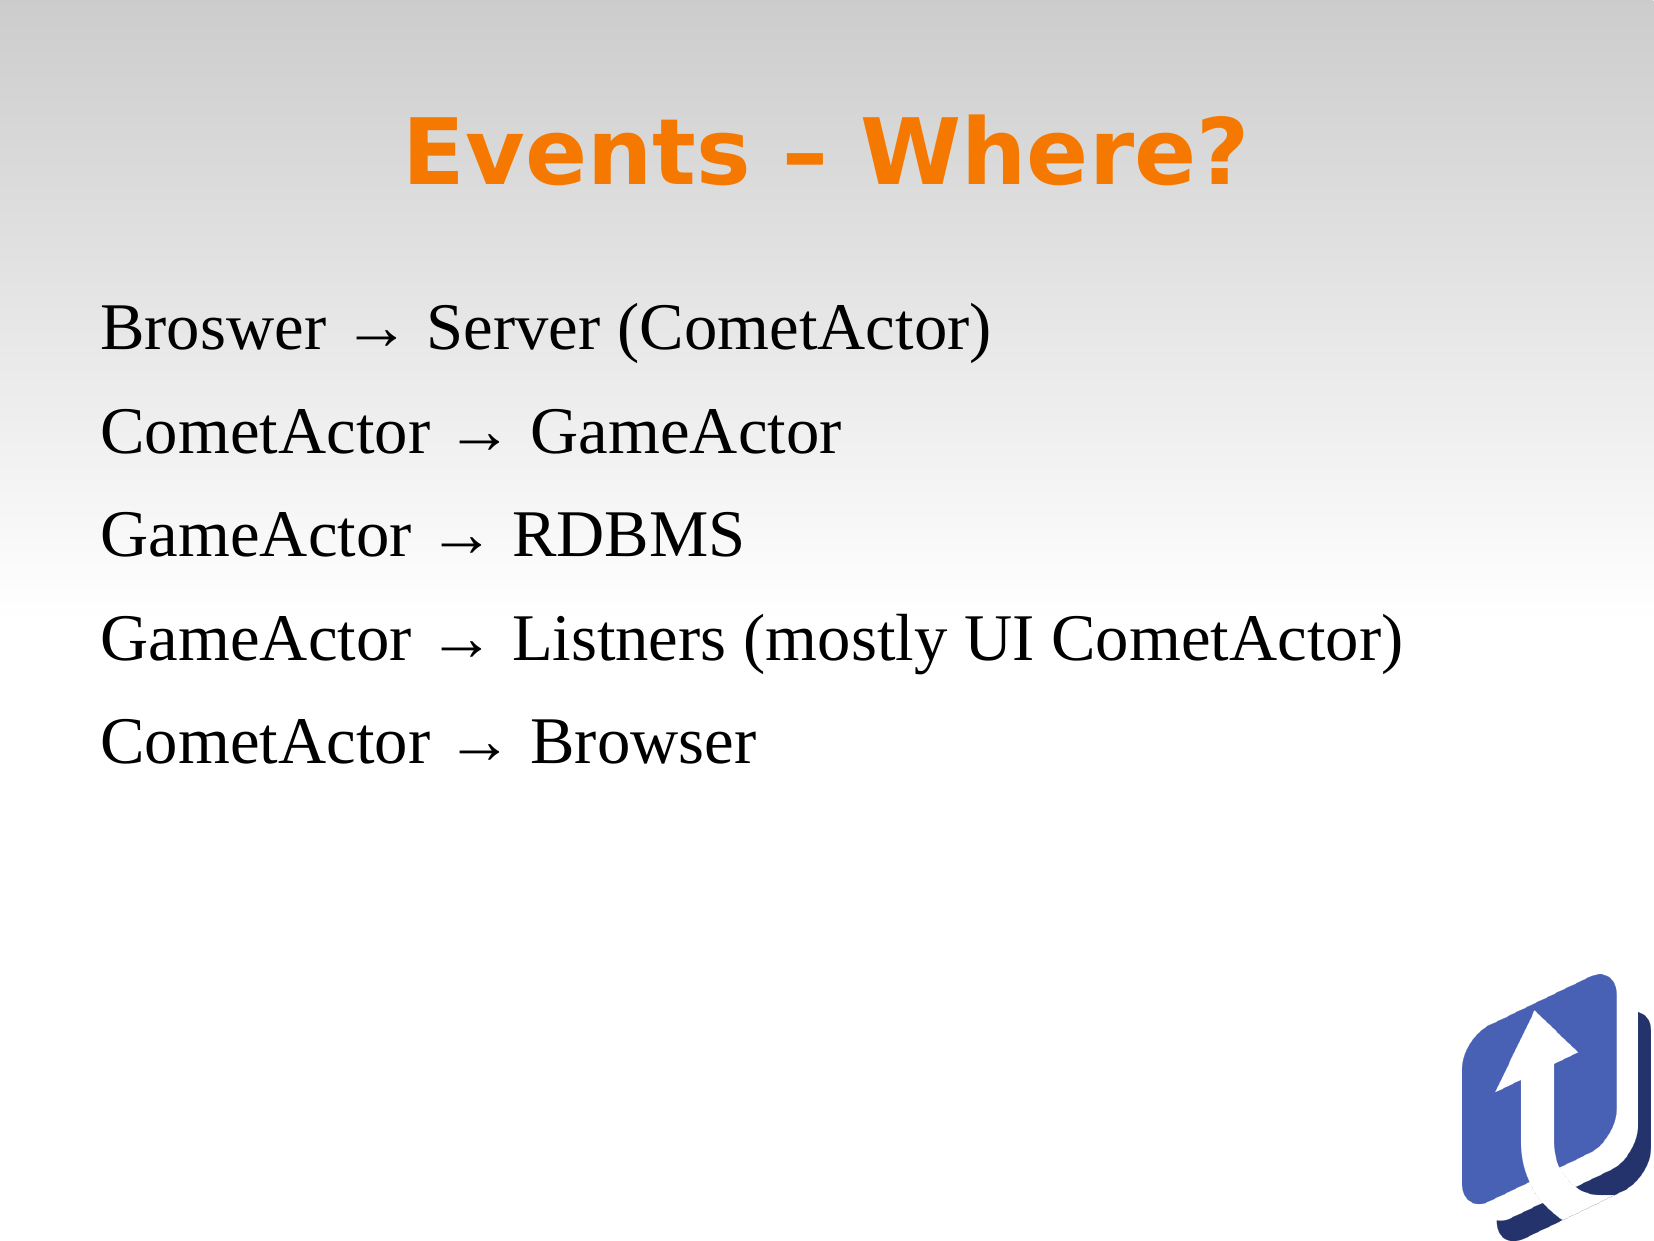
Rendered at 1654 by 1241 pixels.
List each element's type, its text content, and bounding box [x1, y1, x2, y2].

title Events – Where? [82, 49, 1571, 257]
list Broswer → Server (CometActor) CometActor → GameActor GameActor → RDBMS GameActor → Listners (mostly UI CometActor) CometActor → Browser [82, 290, 1571, 1109]
picture [1462, 974, 1651, 1241]
